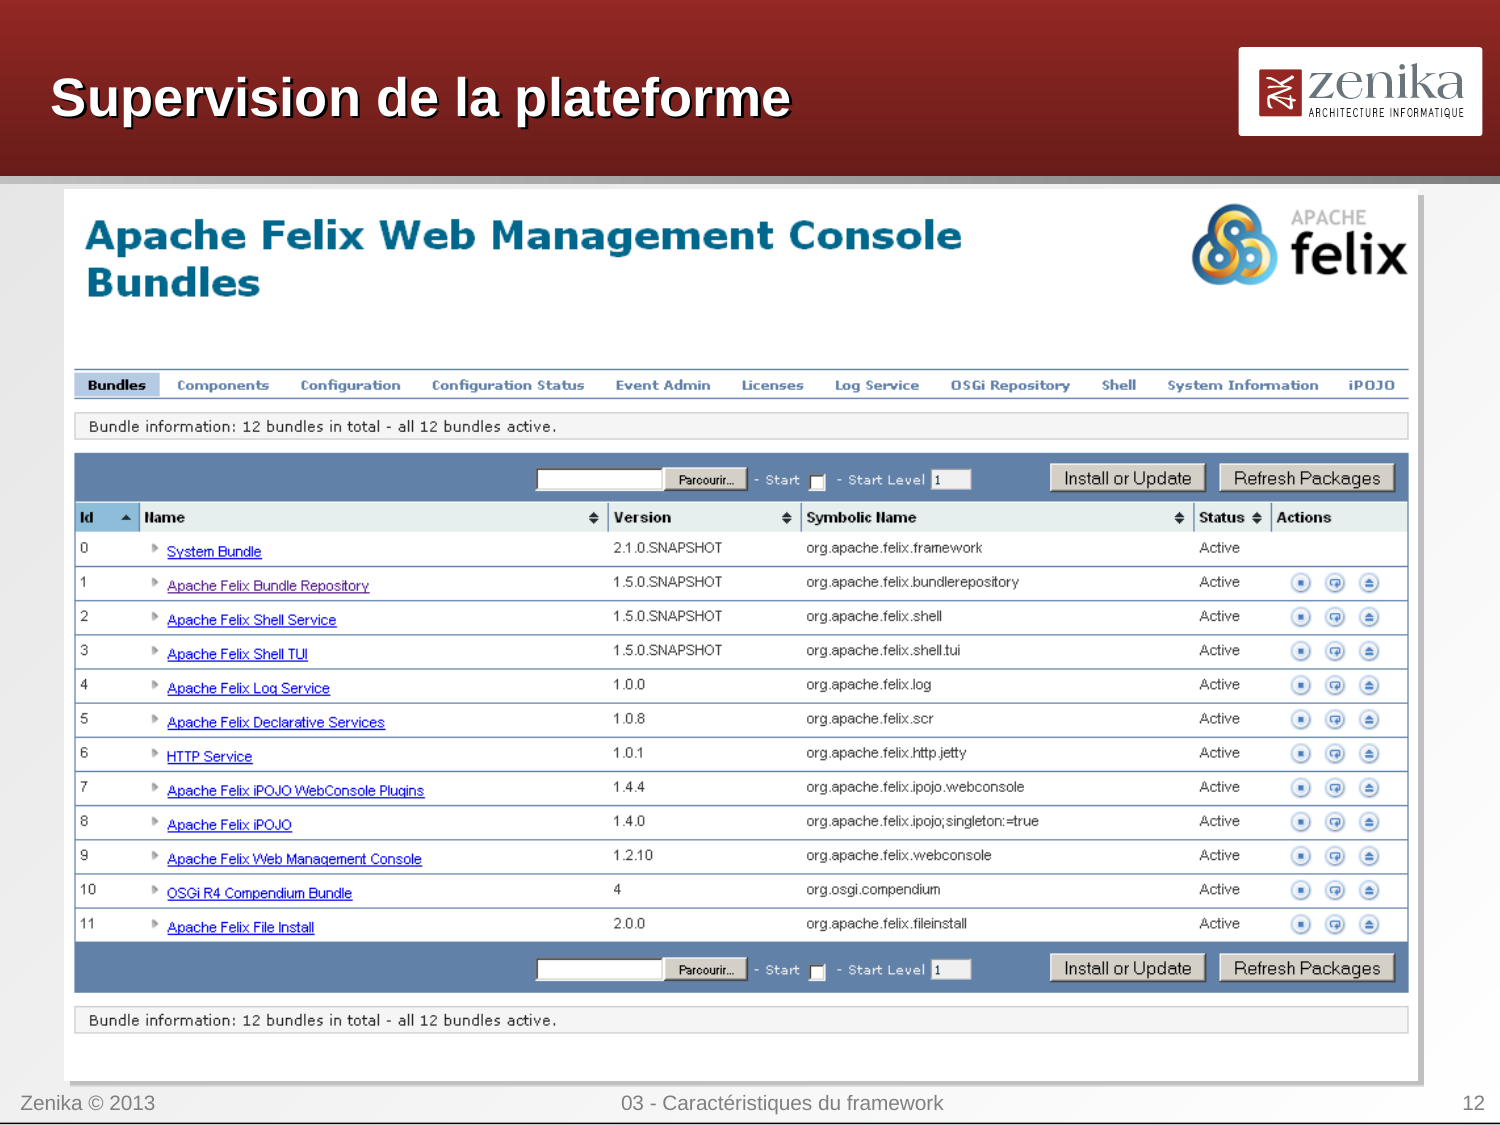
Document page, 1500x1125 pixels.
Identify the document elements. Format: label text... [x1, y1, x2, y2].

picture [64, 189, 1418, 1081]
picture [1257, 58, 1464, 125]
title Supervision de la plateforme [50, 22, 1206, 172]
